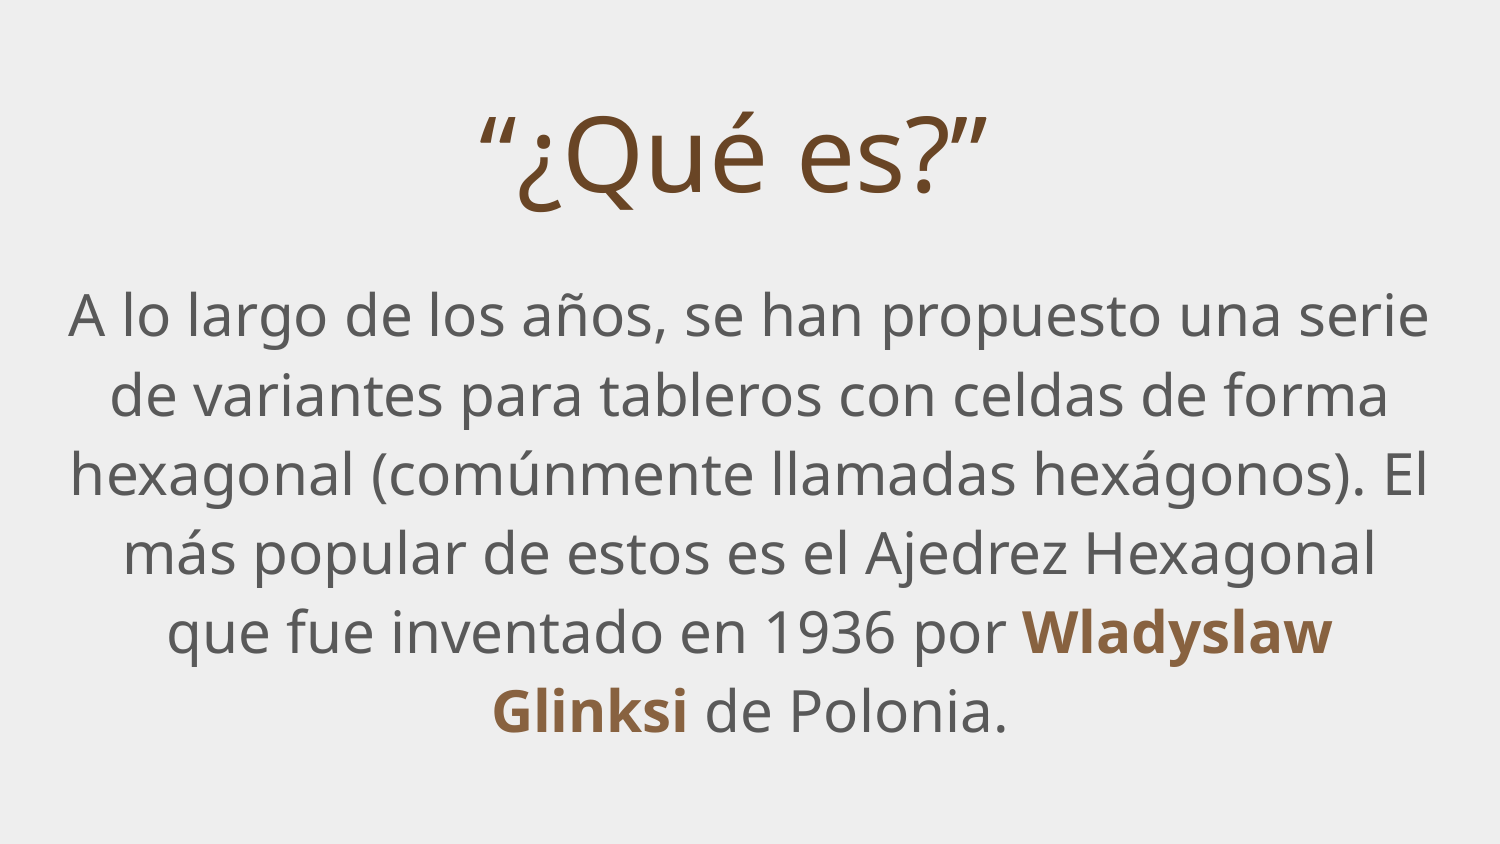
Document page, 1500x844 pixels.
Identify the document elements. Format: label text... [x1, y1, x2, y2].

title “¿Qué es?” [449, 64, 1019, 194]
subtitle A lo largo de los años, se han propuesto una serie de variantes para tableros con celdas de forma hexagonal (comúnmente llamadas hexágonos). El más popular de estos es el Ajedrez Hexagonal que fue inventado en 1936 por Wladyslaw Glinksi de Polonia. [51, 194, 1449, 779]
